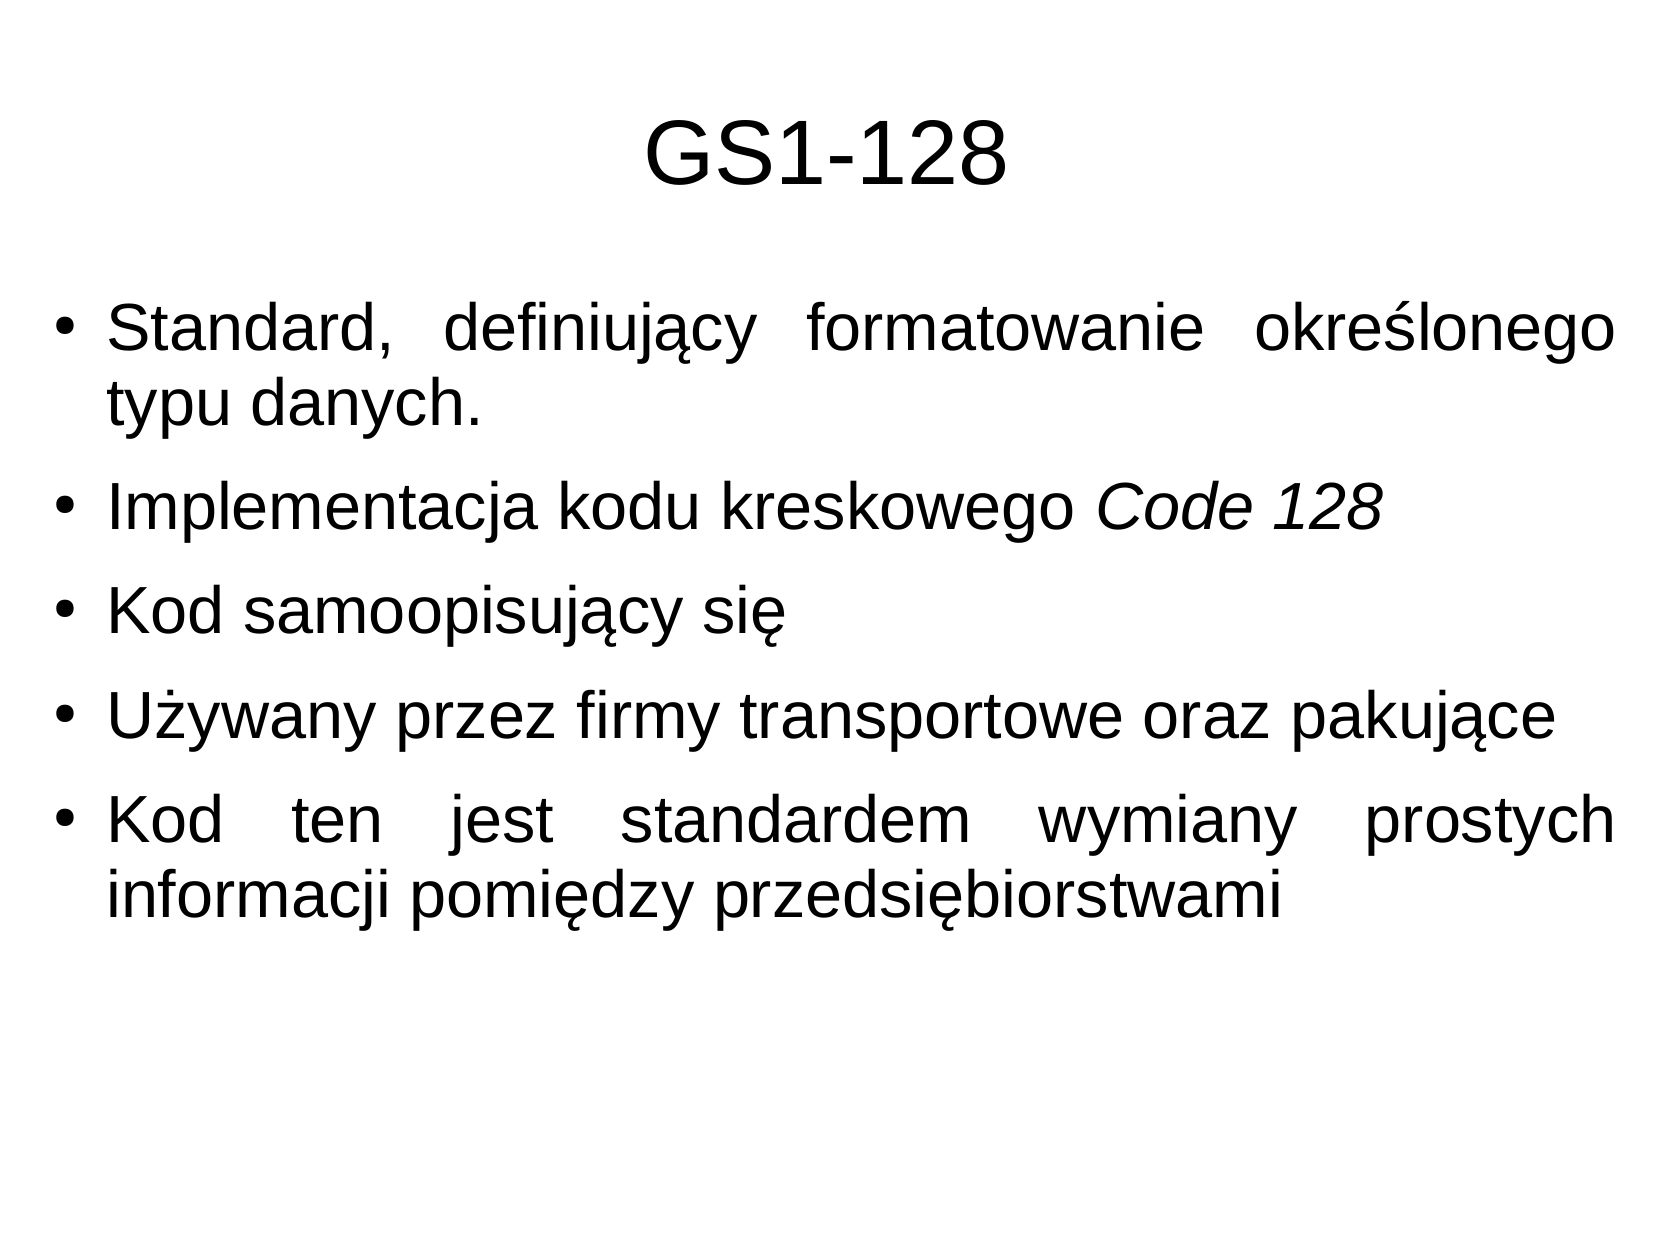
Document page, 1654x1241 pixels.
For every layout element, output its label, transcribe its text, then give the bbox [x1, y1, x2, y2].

list Standard, definiujący formatowanie określonego typu danych. Implementacja kodu kreskowego Code 128 Kod samoopisujący się Używany przez firmy transportowe oraz pakujące Kod ten jest standardem wymiany prostych informacji pomiędzy przedsiębiorstwami [35, 290, 1619, 1010]
title GS1-128 [82, 49, 1571, 257]
